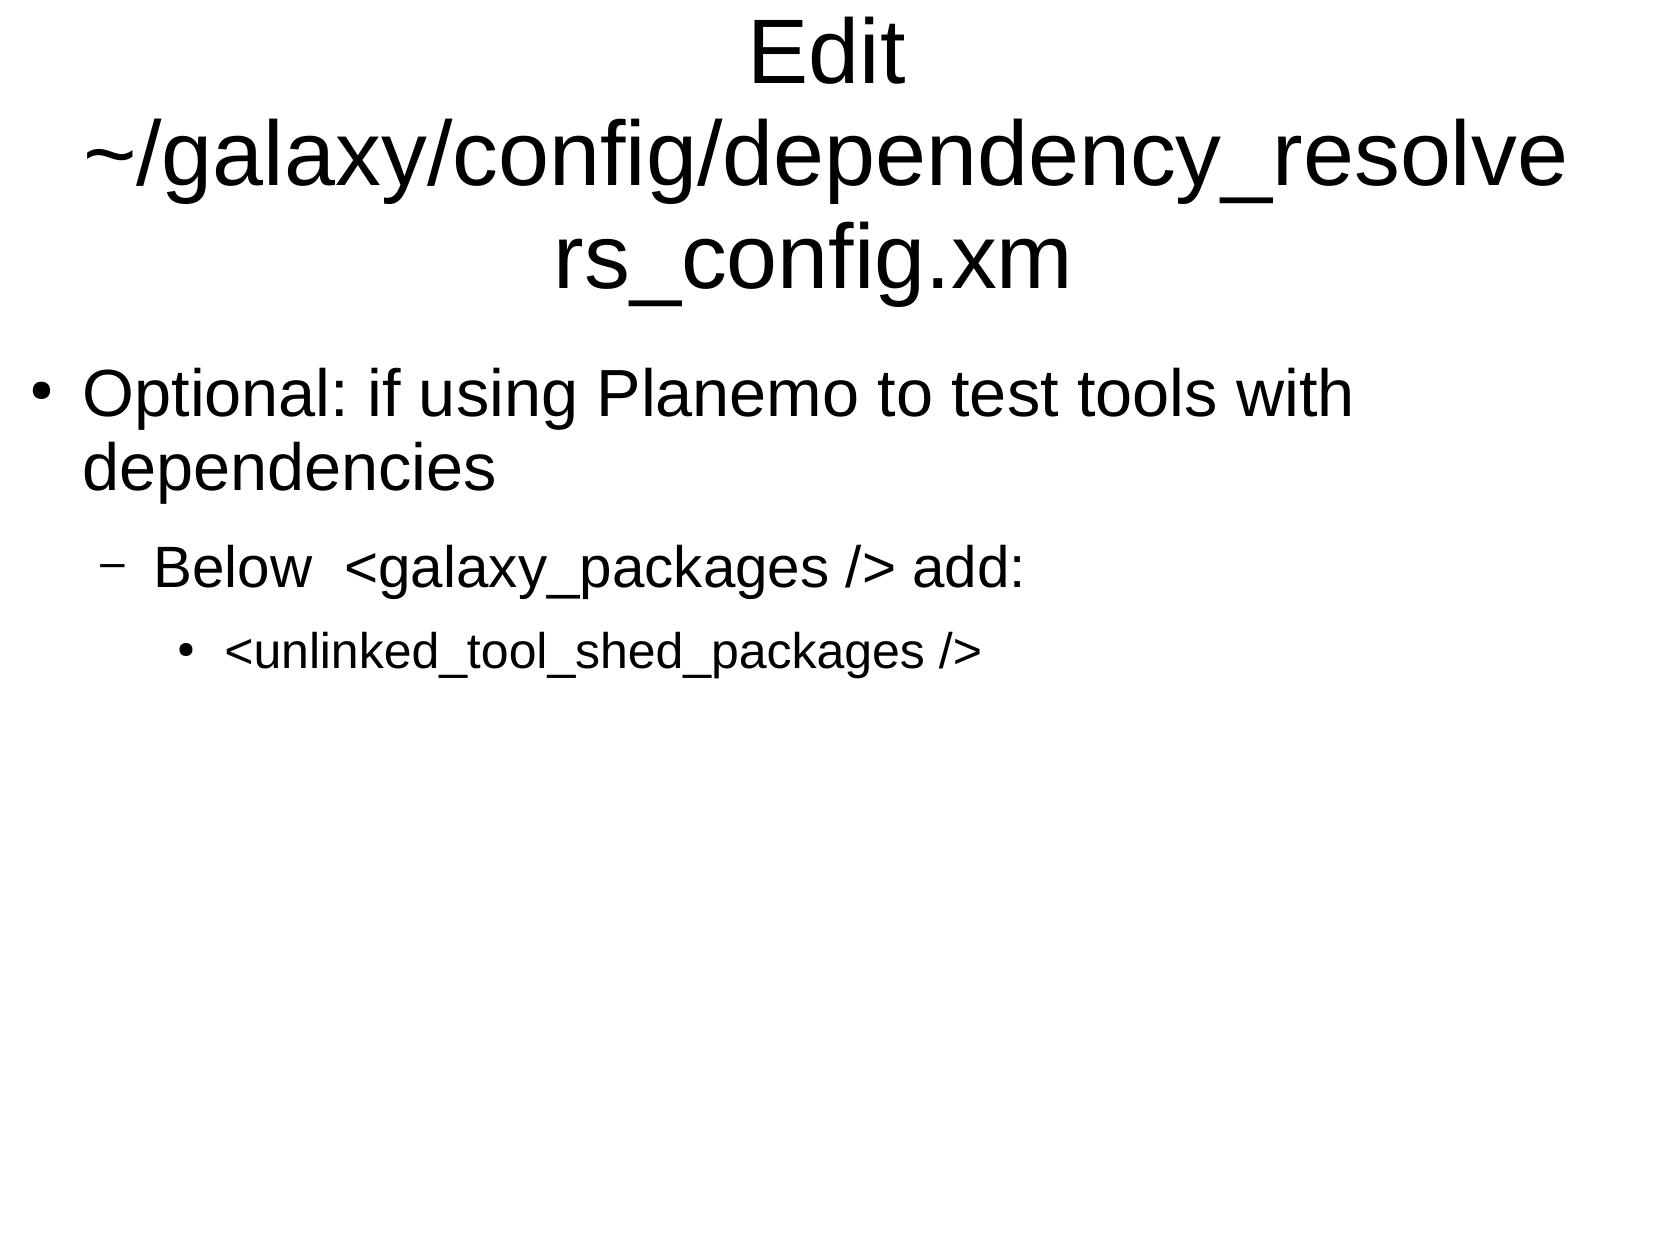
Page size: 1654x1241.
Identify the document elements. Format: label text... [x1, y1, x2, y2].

title Edit ~/galaxy/config/dependency_resolvers_config.xm [82, 0, 1571, 309]
list Optional: if using Planemo to test tools with dependencies Below <galaxy_packages /> add: <unlinked_tool_shed_packages /> [11, 355, 1500, 1075]
